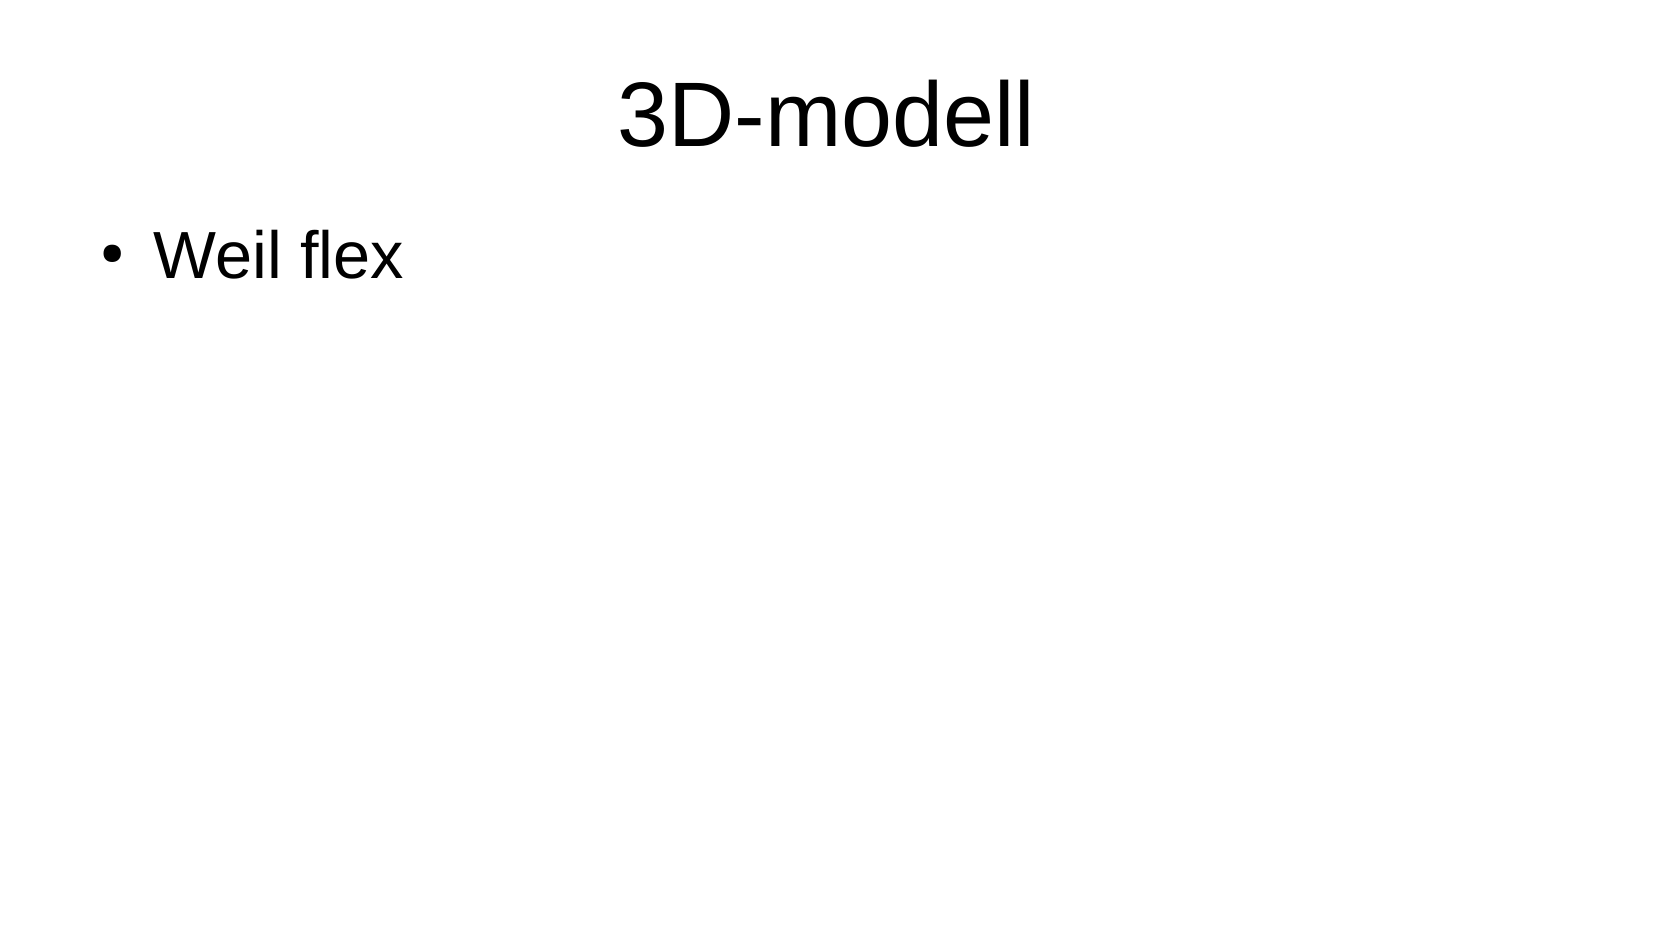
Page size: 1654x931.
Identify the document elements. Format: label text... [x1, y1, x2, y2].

title 3D-modell [82, 37, 1571, 193]
list Weil flex [82, 217, 1571, 758]
